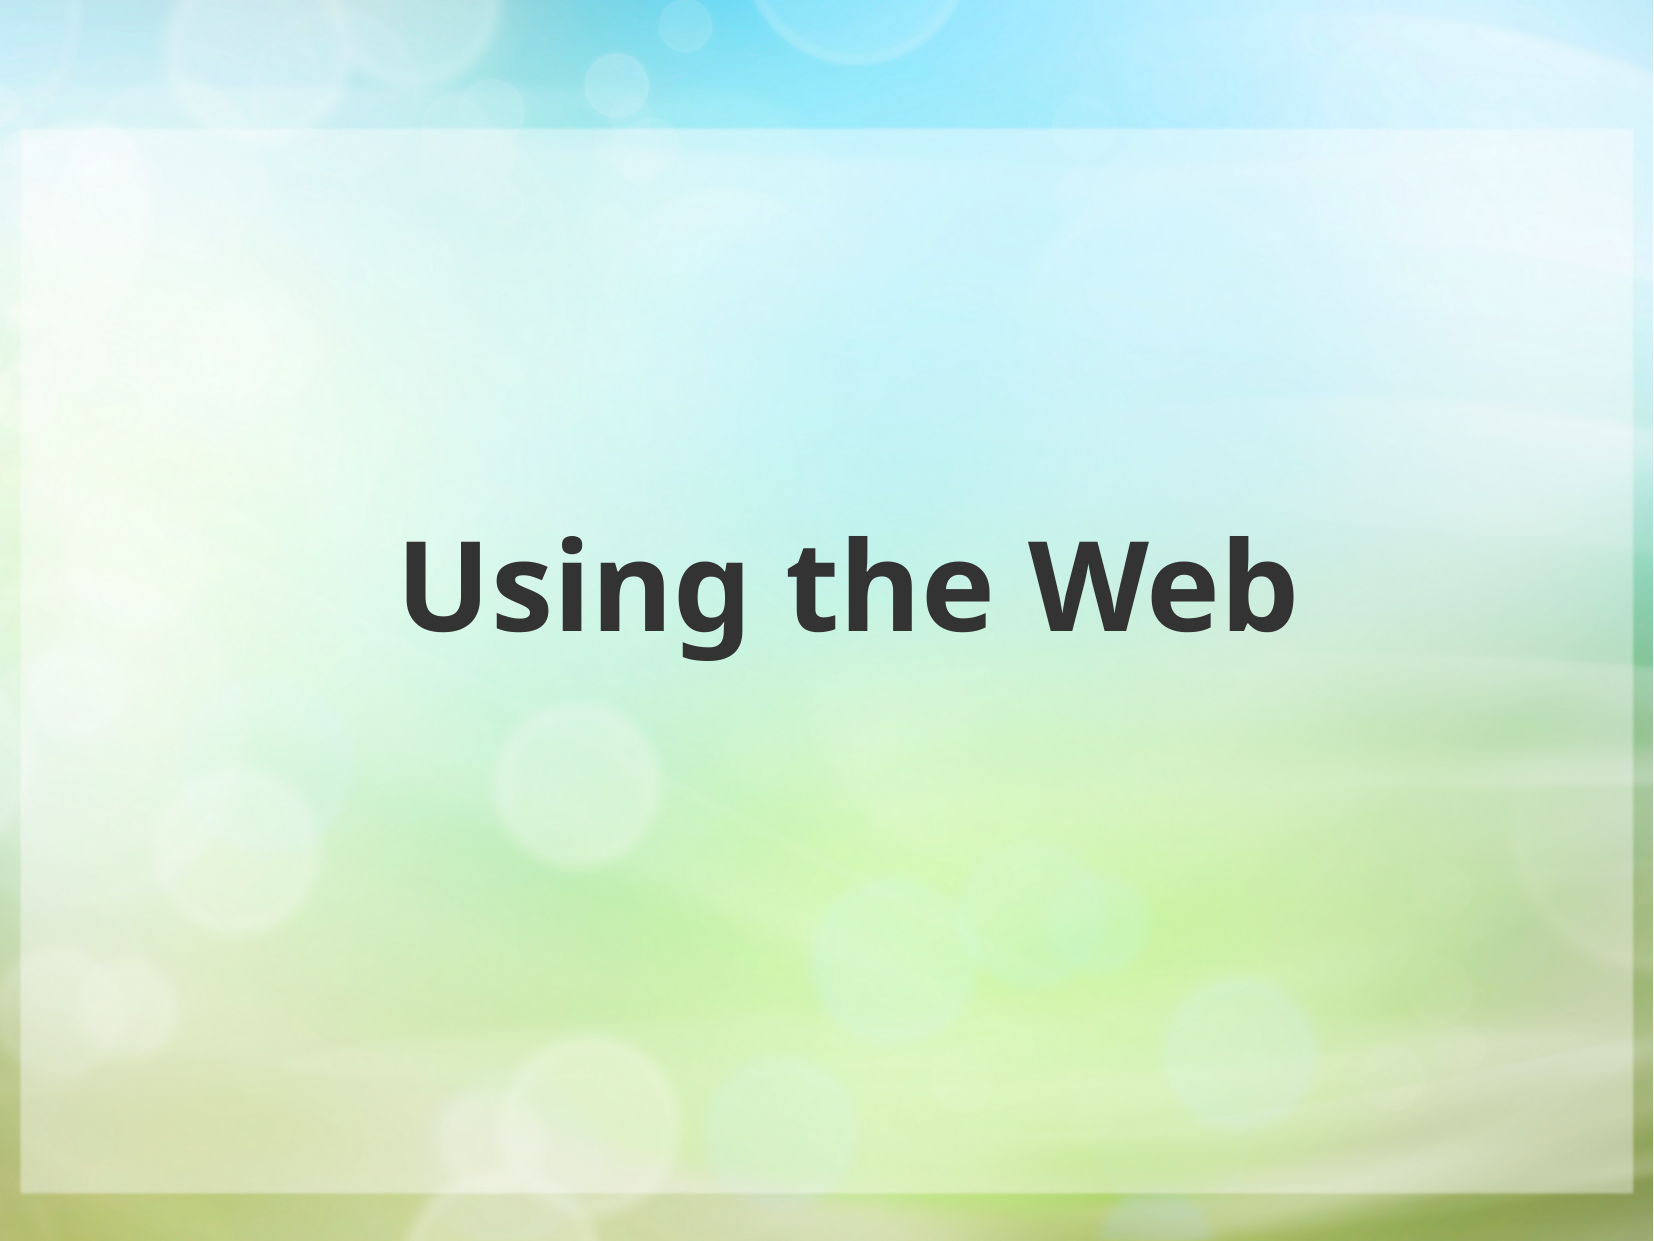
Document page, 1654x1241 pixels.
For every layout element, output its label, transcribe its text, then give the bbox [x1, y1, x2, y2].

subtitle Using the Web [82, 222, 1571, 943]
picture [0, 0, 1654, 1241]
